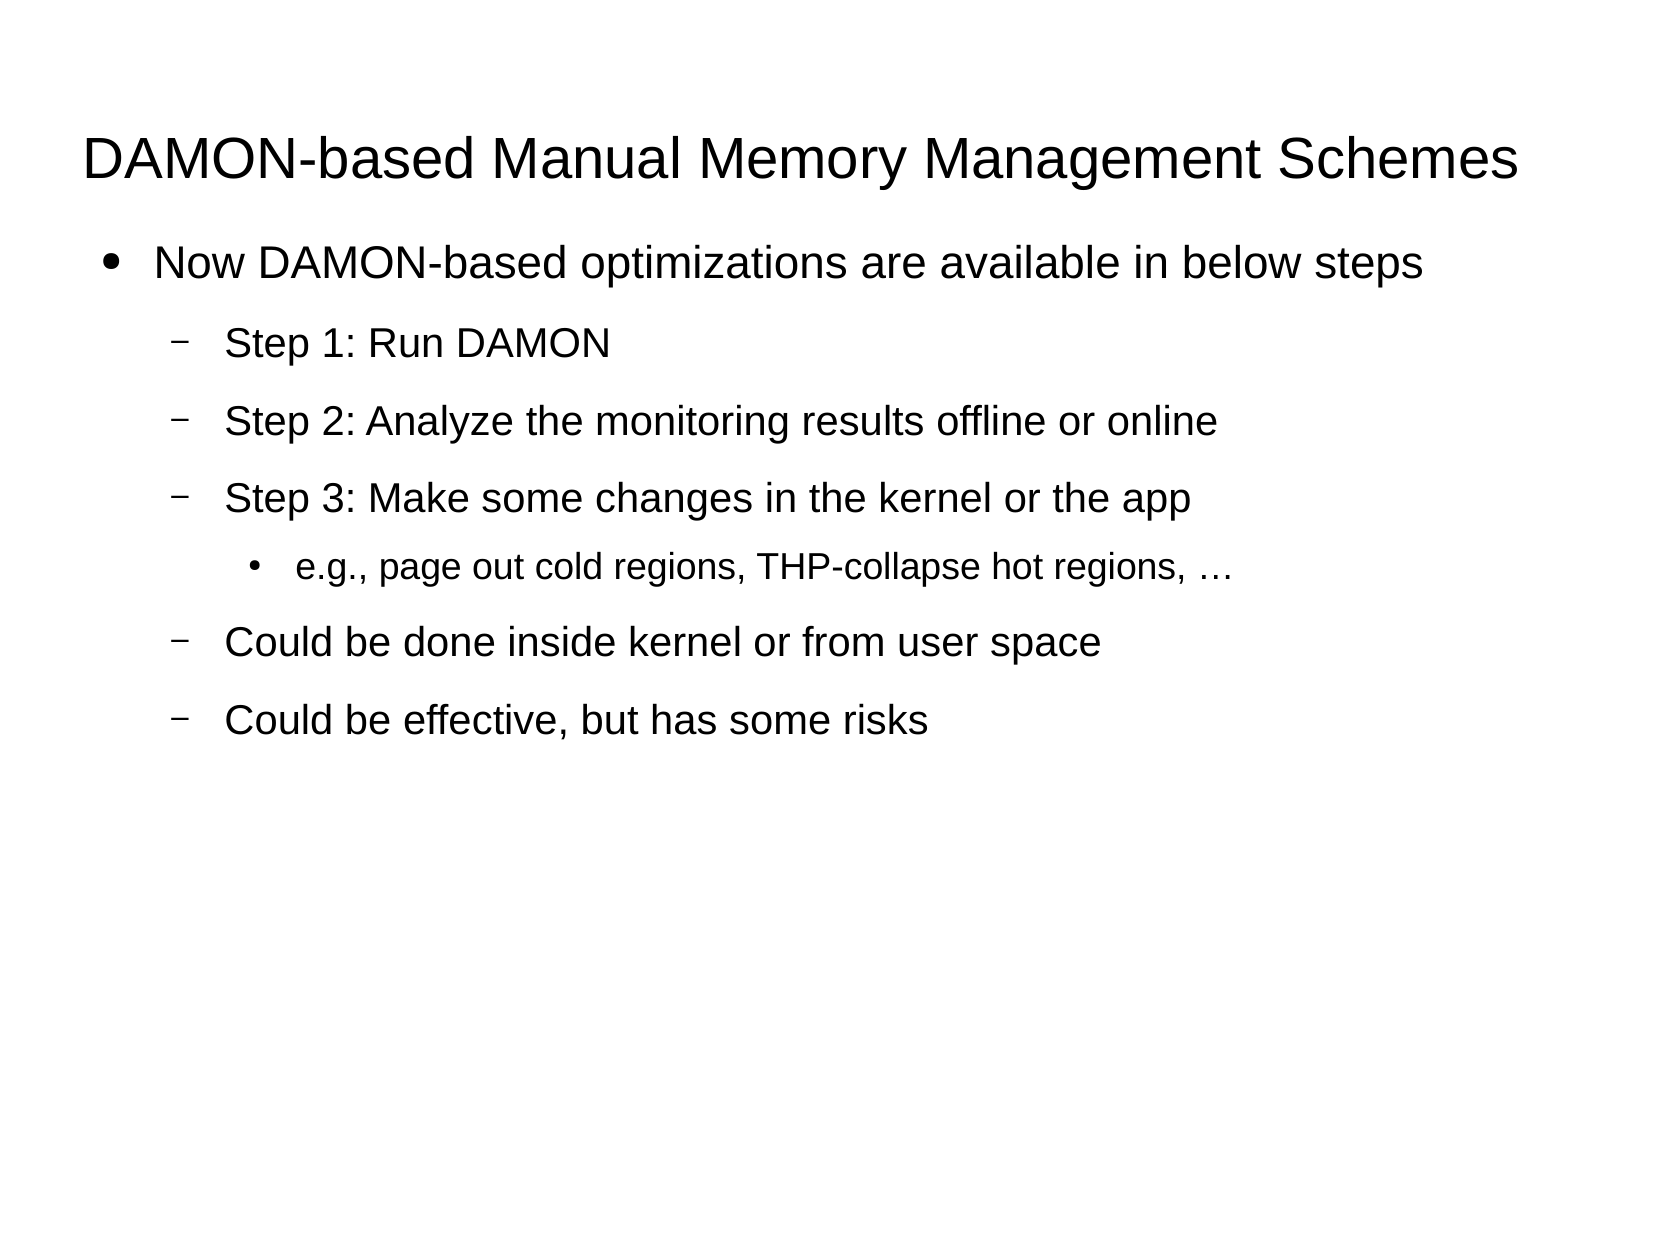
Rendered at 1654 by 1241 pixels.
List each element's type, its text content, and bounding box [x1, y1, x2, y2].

title DAMON-based Manual Memory Management Schemes [82, 108, 1571, 210]
list Now DAMON-based optimizations are available in below steps Step 1: Run DAMON Step 2: Analyze the monitoring results offline or online Step 3: Make some changes in the kernel or the app e.g., page out cold regions, THP-collapse hot regions, … Could be done inside kernel or from user space Could be effective, but has some risks [82, 236, 1571, 1111]
